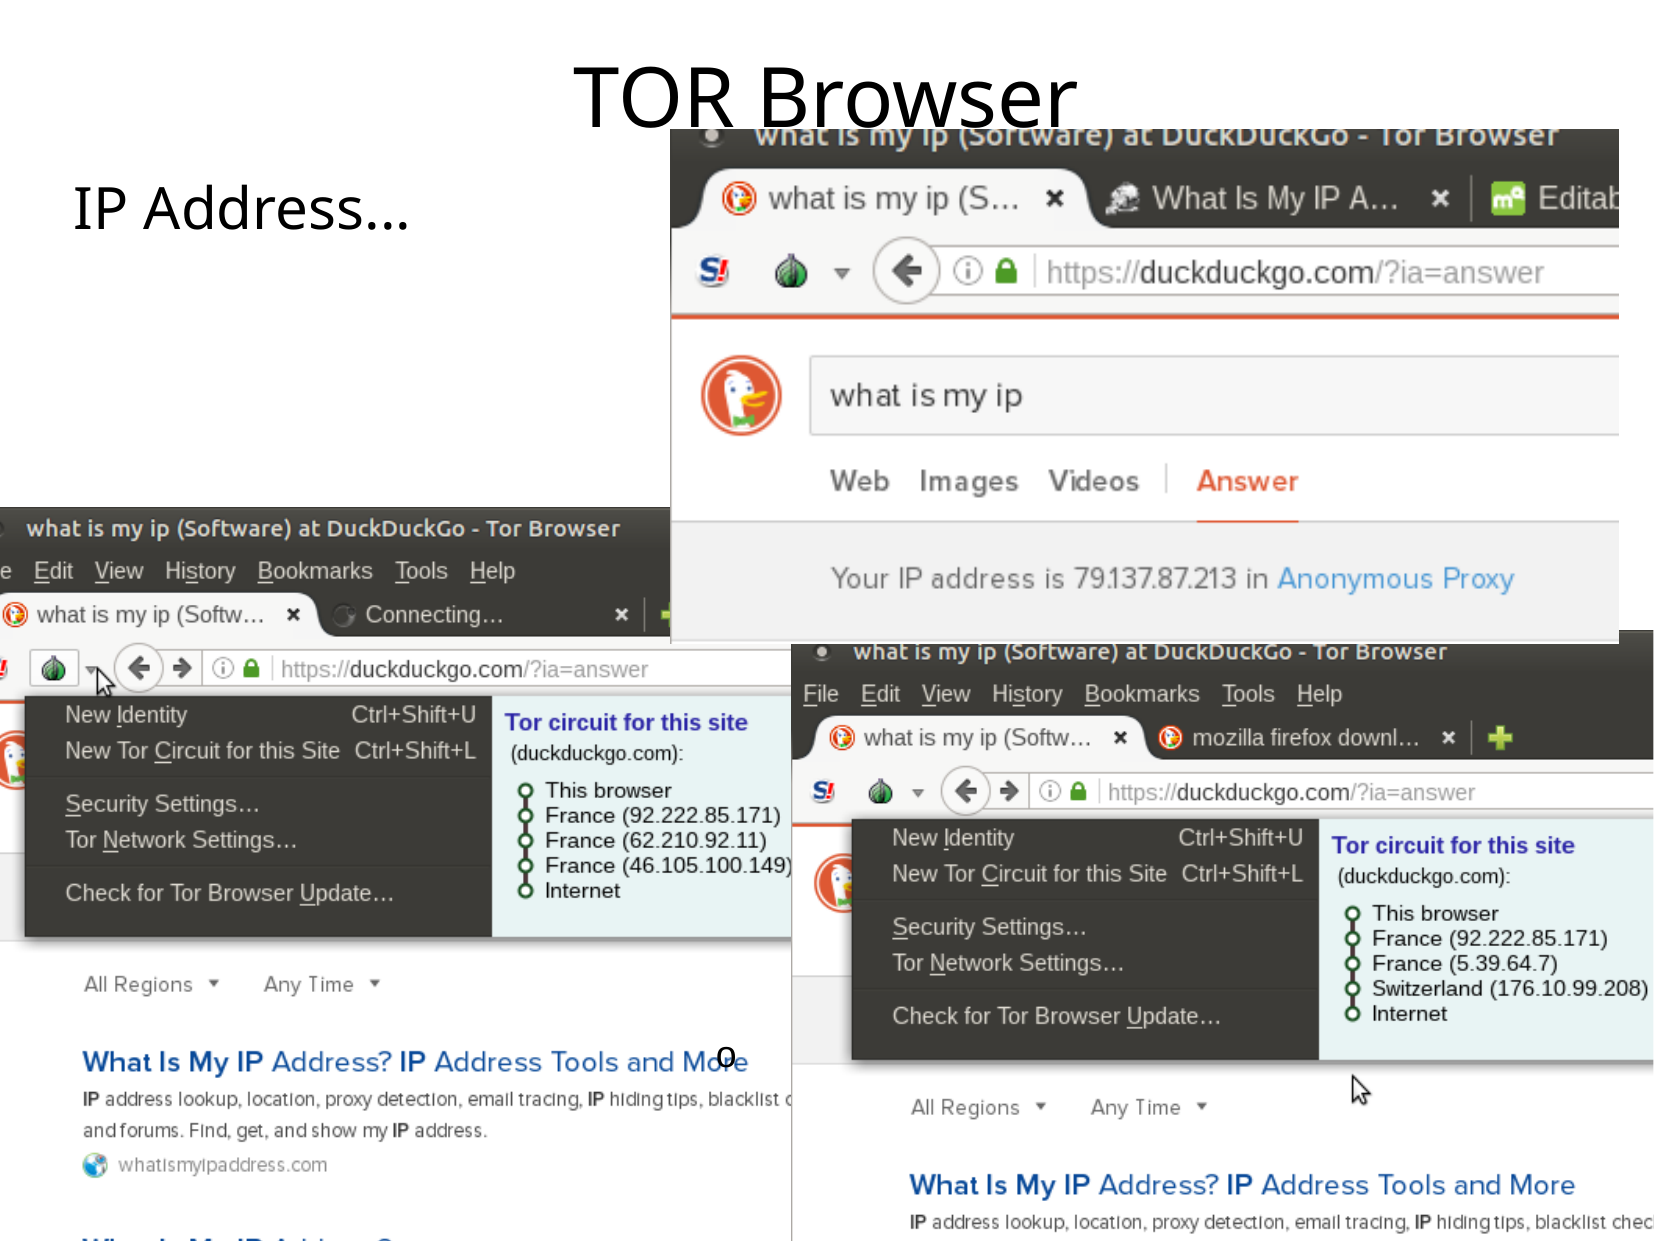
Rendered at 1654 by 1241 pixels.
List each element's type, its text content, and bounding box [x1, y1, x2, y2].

picture [0, 129, 1654, 1241]
title TOR Browser [82, 49, 1571, 141]
text_box IP Address... [59, 141, 670, 272]
